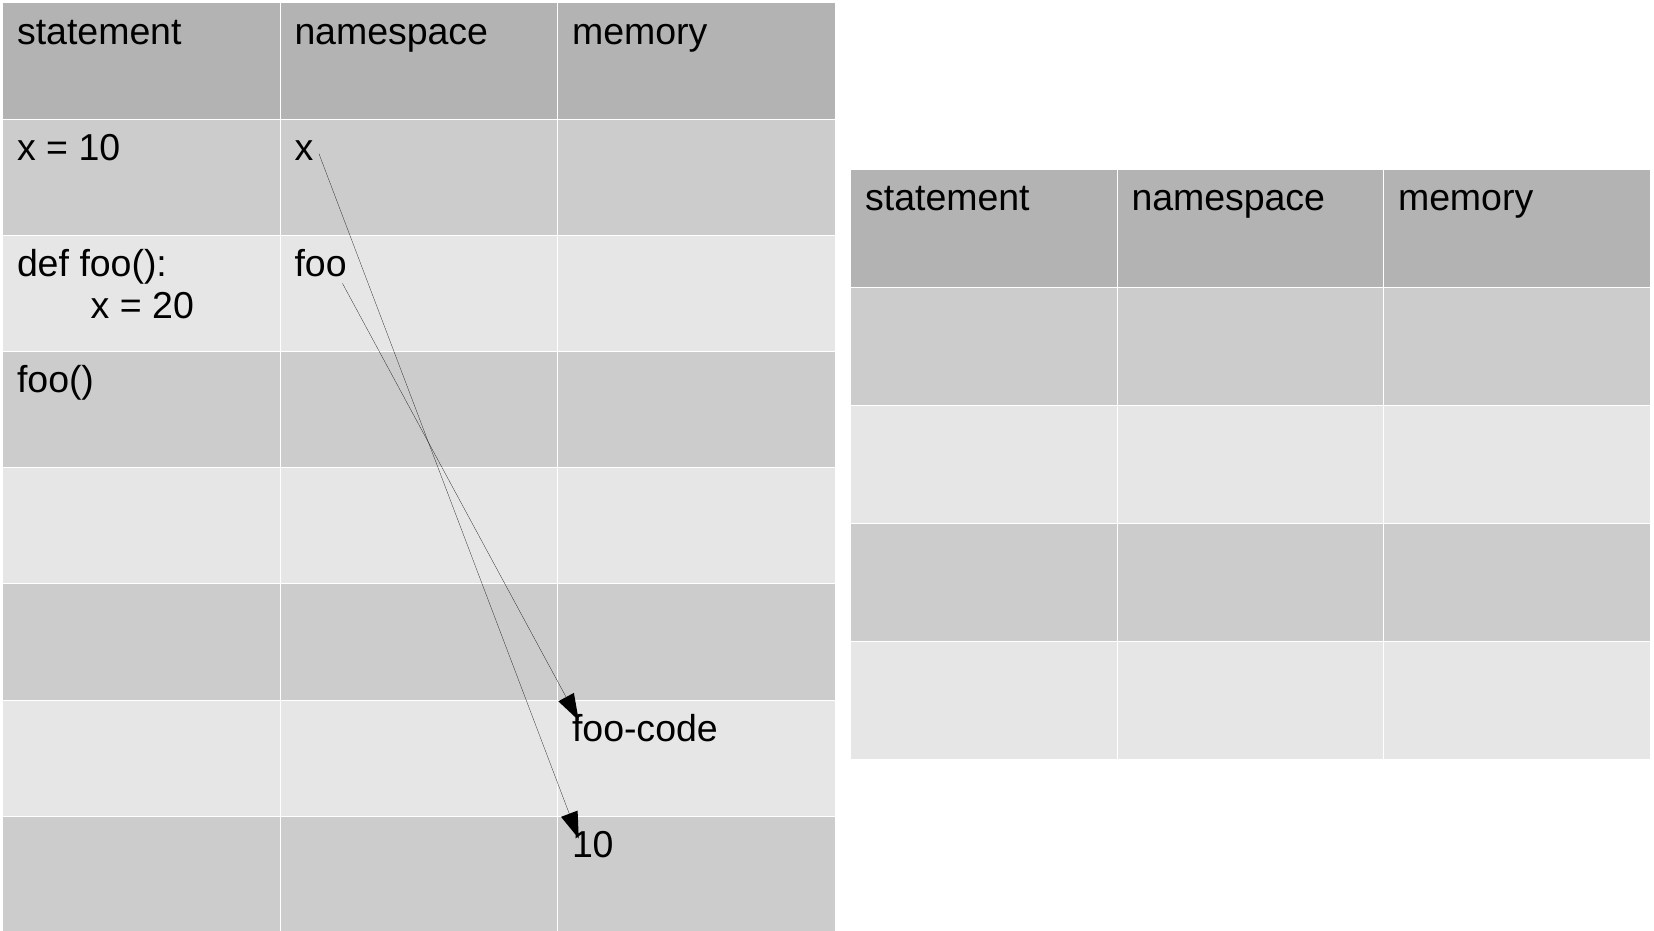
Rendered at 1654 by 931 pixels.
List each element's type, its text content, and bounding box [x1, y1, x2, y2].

table_cell [851, 288, 1117, 405]
table_cell [1384, 642, 1650, 759]
table_cell [558, 685, 565, 700]
table_cell [558, 468, 835, 583]
table_cell [3, 584, 280, 700]
table_cell [851, 406, 1117, 523]
table_header namespace [281, 3, 557, 119]
table_cell foo() [3, 352, 280, 467]
table_cell [281, 468, 481, 583]
table_cell [1118, 288, 1383, 405]
table_cell [281, 584, 525, 700]
table_cell [506, 584, 557, 678]
table_header memory [558, 3, 835, 119]
table_cell [281, 701, 557, 816]
table_cell [1118, 406, 1383, 523]
table_cell [558, 236, 835, 351]
table_header namespace [1118, 170, 1383, 287]
table_cell [1384, 524, 1650, 641]
table_cell [1118, 642, 1383, 759]
table_cell x [281, 120, 557, 235]
table_cell [3, 817, 280, 931]
table_cell [851, 642, 1117, 759]
table_cell [558, 352, 835, 467]
table_cell [439, 468, 503, 583]
table_header statement [3, 3, 280, 119]
table_cell foo [281, 236, 393, 351]
table_cell [558, 120, 835, 235]
table_cell [381, 352, 422, 428]
table_cell [281, 352, 437, 467]
table_cell 10 [558, 817, 835, 931]
table_cell [558, 584, 835, 700]
table_cell [1118, 524, 1383, 641]
table_cell [3, 701, 280, 816]
table_cell [1384, 406, 1650, 523]
table_cell [3, 468, 280, 583]
table_cell x = 10 [3, 120, 280, 235]
table_cell foo [351, 236, 557, 351]
table_cell [851, 524, 1117, 641]
table_cell [483, 584, 557, 700]
table_header statement [851, 170, 1117, 287]
table_cell [395, 352, 557, 467]
table_cell [528, 701, 557, 778]
table_cell foo-code [558, 701, 835, 816]
table_cell [443, 468, 557, 583]
table_header memory [1384, 170, 1650, 287]
table_cell [281, 817, 557, 931]
table_cell [1384, 288, 1650, 405]
table_cell def foo(): x = 20 [3, 236, 280, 351]
table_cell foo-code [558, 787, 568, 816]
